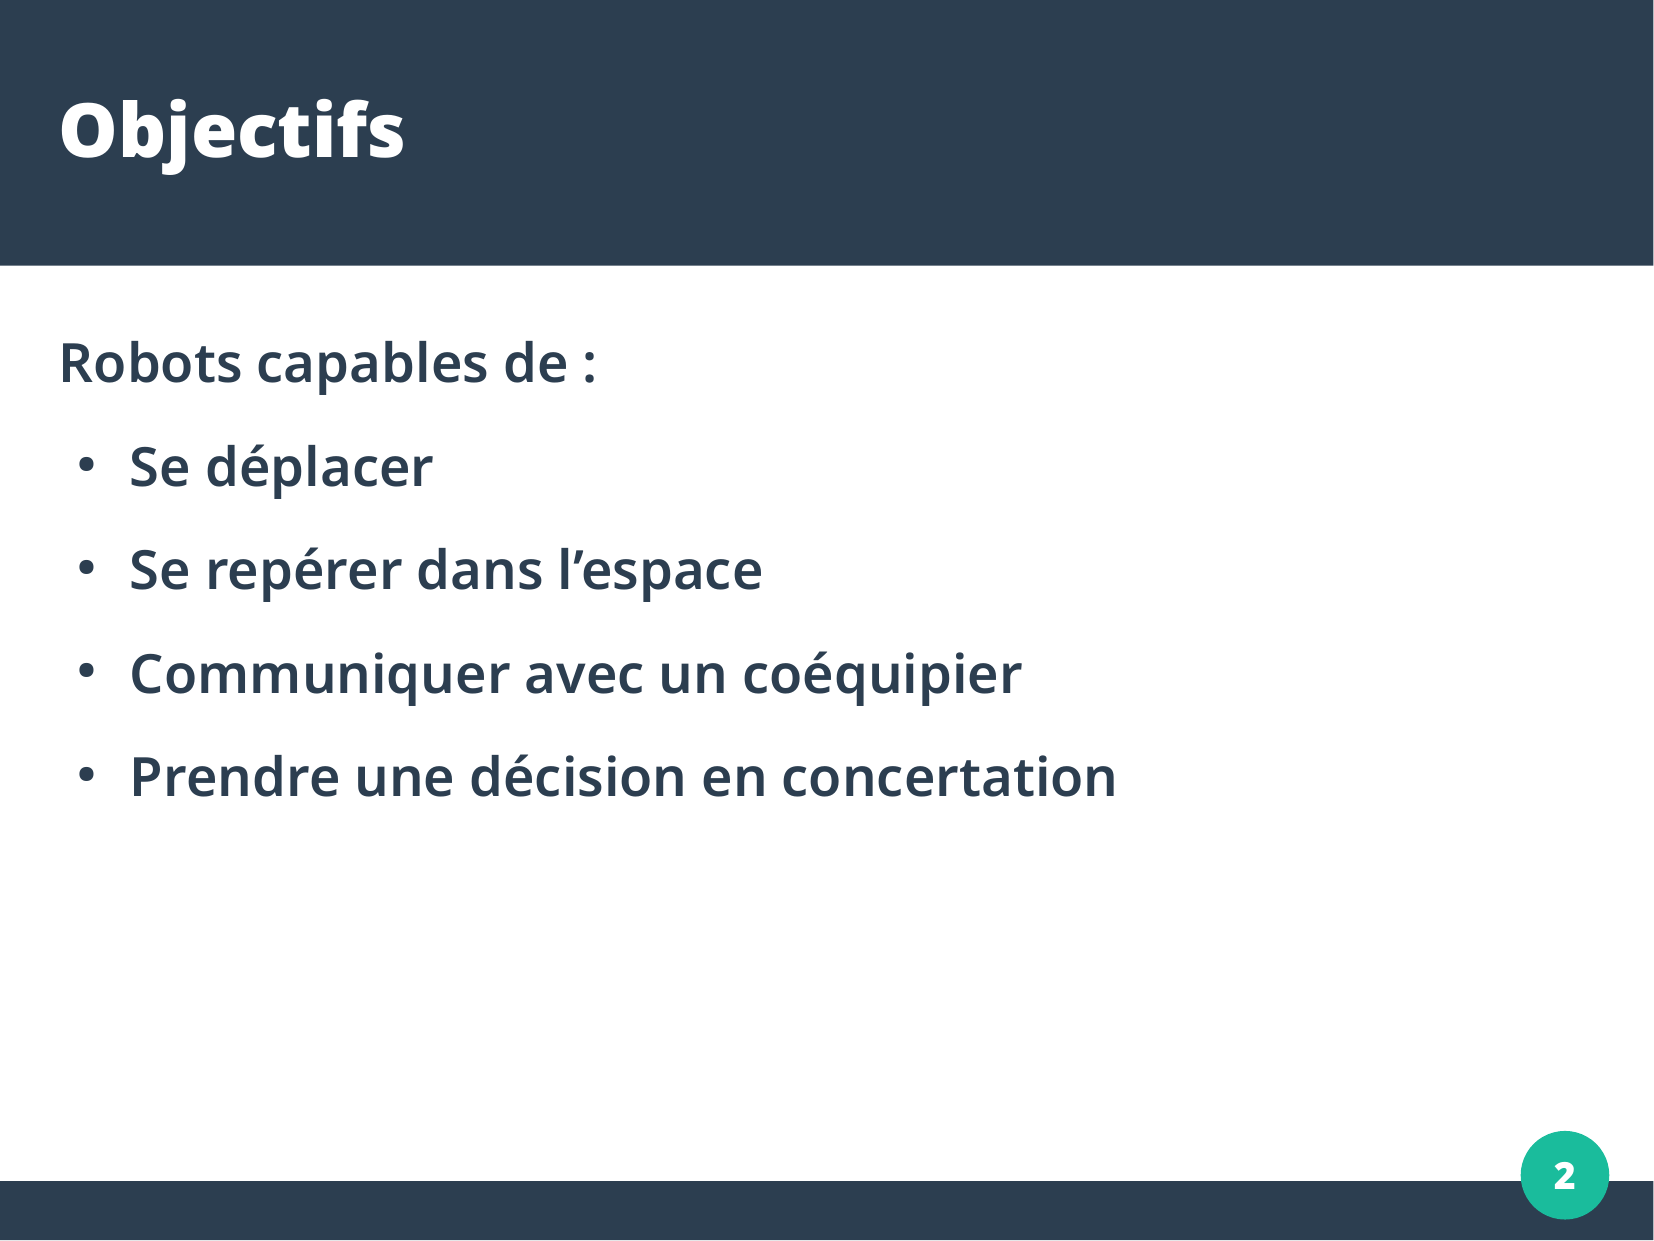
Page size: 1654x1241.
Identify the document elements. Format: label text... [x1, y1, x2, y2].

title Objectifs [59, 49, 1595, 207]
list Robots capables de : Se déplacer Se repérer dans l’espace Communiquer avec un coéquipier Prendre une décision en concertation [59, 324, 1595, 1152]
